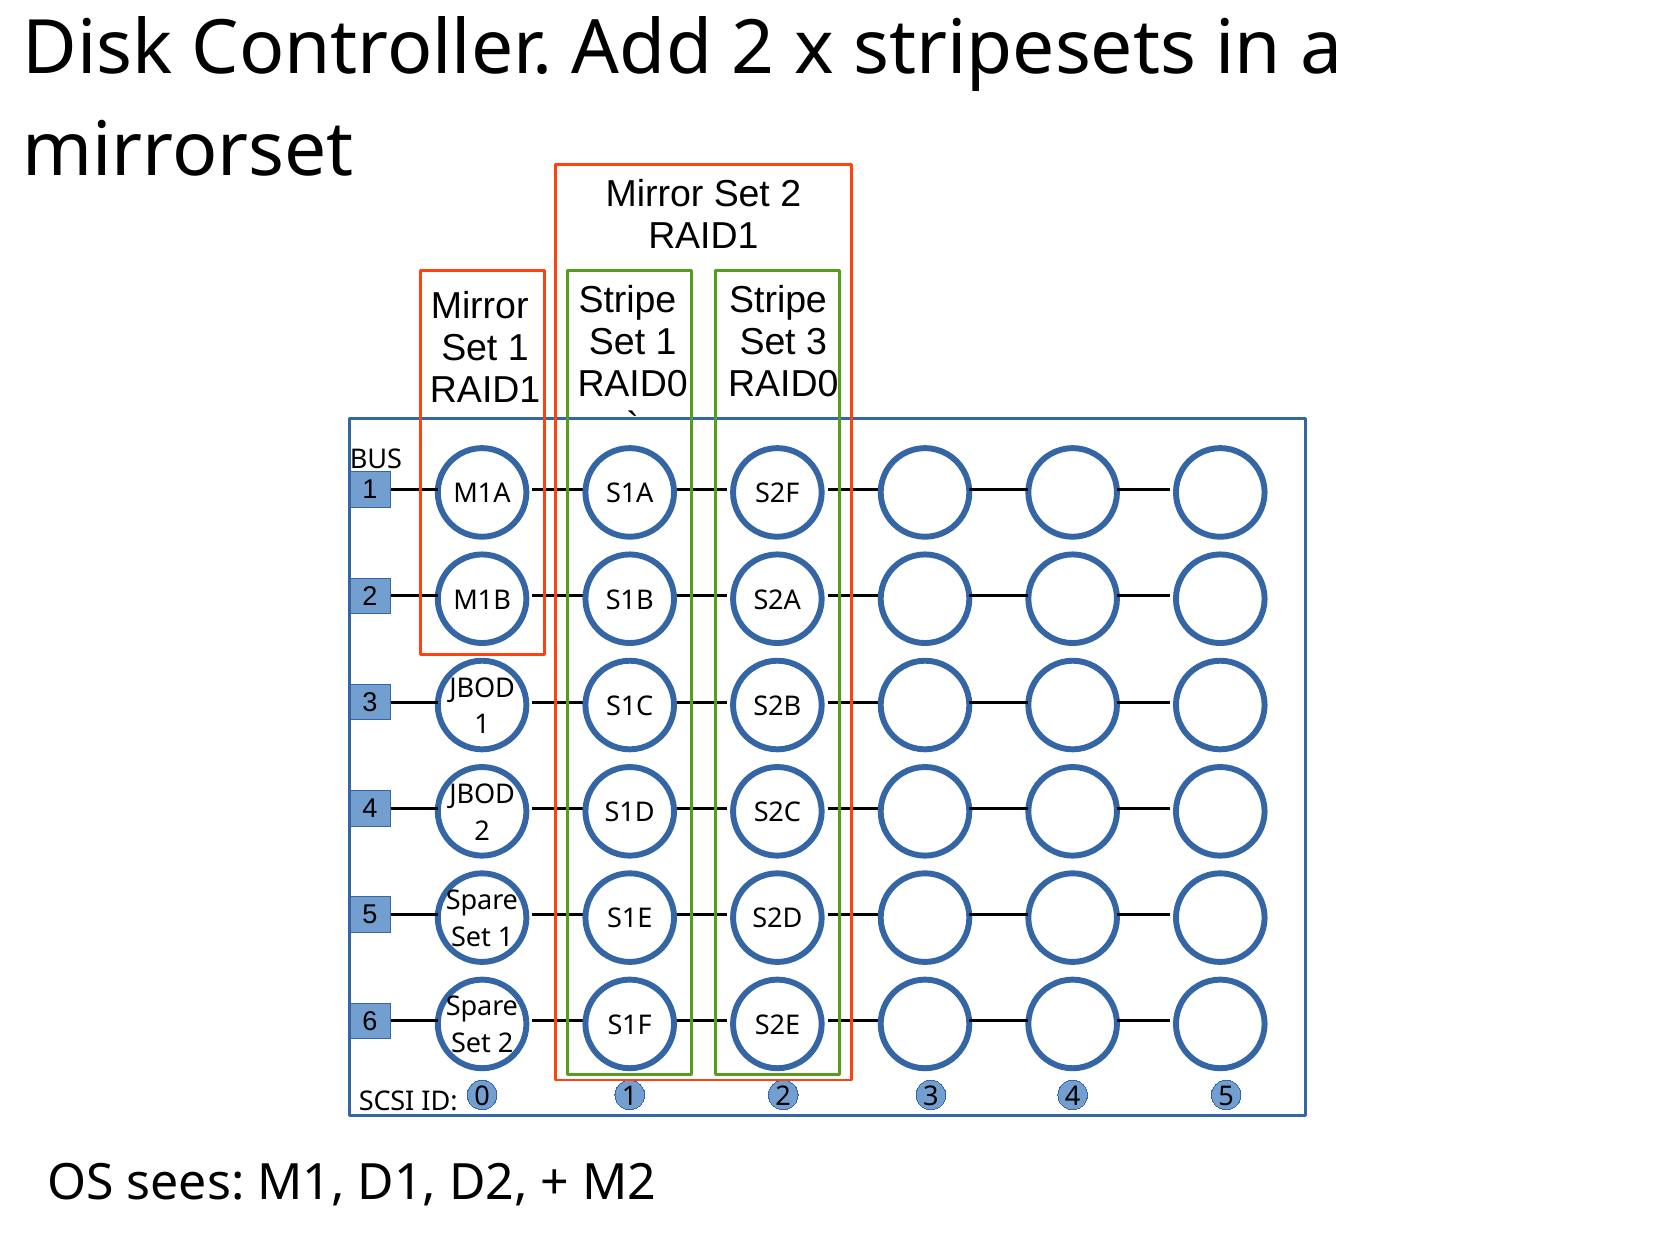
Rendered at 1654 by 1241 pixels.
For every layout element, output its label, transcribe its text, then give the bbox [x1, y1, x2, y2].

text_box Stripe Set 3 RAID0 [717, 272, 838, 419]
text_box M1B [437, 554, 527, 644]
text_box 3 [351, 684, 391, 720]
text_box 2 [768, 1081, 799, 1110]
title Disk Controller. Add 2 x stripesets in a mirrorset [22, 13, 1630, 179]
text_box M1A [437, 448, 527, 537]
text_box SCSI ID: [337, 1074, 480, 1119]
text_box 0 [480, 1087, 486, 1103]
title OS sees: M1, D1, D2, + M2 [47, 1133, 1619, 1227]
text_box BUS [331, 432, 421, 478]
text_box Stripe Set 3 RAID0 [709, 270, 714, 419]
text_box S2D [733, 873, 822, 962]
text_box S1B [585, 554, 675, 644]
text_box 0 [480, 1080, 497, 1110]
text_box 6 [351, 1003, 391, 1039]
text_box S2E [733, 979, 822, 1069]
text_box 2 [351, 578, 391, 614]
text_box 1 [614, 1081, 645, 1110]
text_box JBOD 1 [437, 660, 527, 750]
text_box Stripe Set 3 RAID0 [841, 270, 850, 419]
text_box S1F [585, 979, 675, 1069]
text_box S2C [733, 767, 822, 856]
text_box S1C [585, 660, 675, 750]
text_box 1 [351, 478, 391, 508]
text_box Mirror Set 1 RAID1 [414, 276, 554, 418]
text_box Stripe Set 3 RAID0 [853, 270, 858, 419]
text_box 5 [1211, 1080, 1241, 1110]
text_box JBOD 2 [437, 767, 527, 856]
text_box 4 [351, 790, 391, 827]
text_box Mirror Set 2 RAID1 [555, 164, 852, 264]
text_box 3 [916, 1080, 946, 1110]
text_box S1E [585, 873, 675, 962]
text_box 4 [1057, 1080, 1088, 1110]
text_box S2B [733, 660, 822, 750]
text_box Spare Set 2 [437, 979, 527, 1069]
text_box S2F [733, 448, 822, 537]
text_box 5 [351, 896, 391, 933]
text_box S1A [585, 454, 675, 537]
text_box S2A [733, 554, 822, 644]
text_box Spare Set 1 [437, 873, 527, 962]
text_box Stripe Set 1 RAID0` [561, 270, 704, 454]
text_box S1D [585, 767, 675, 856]
